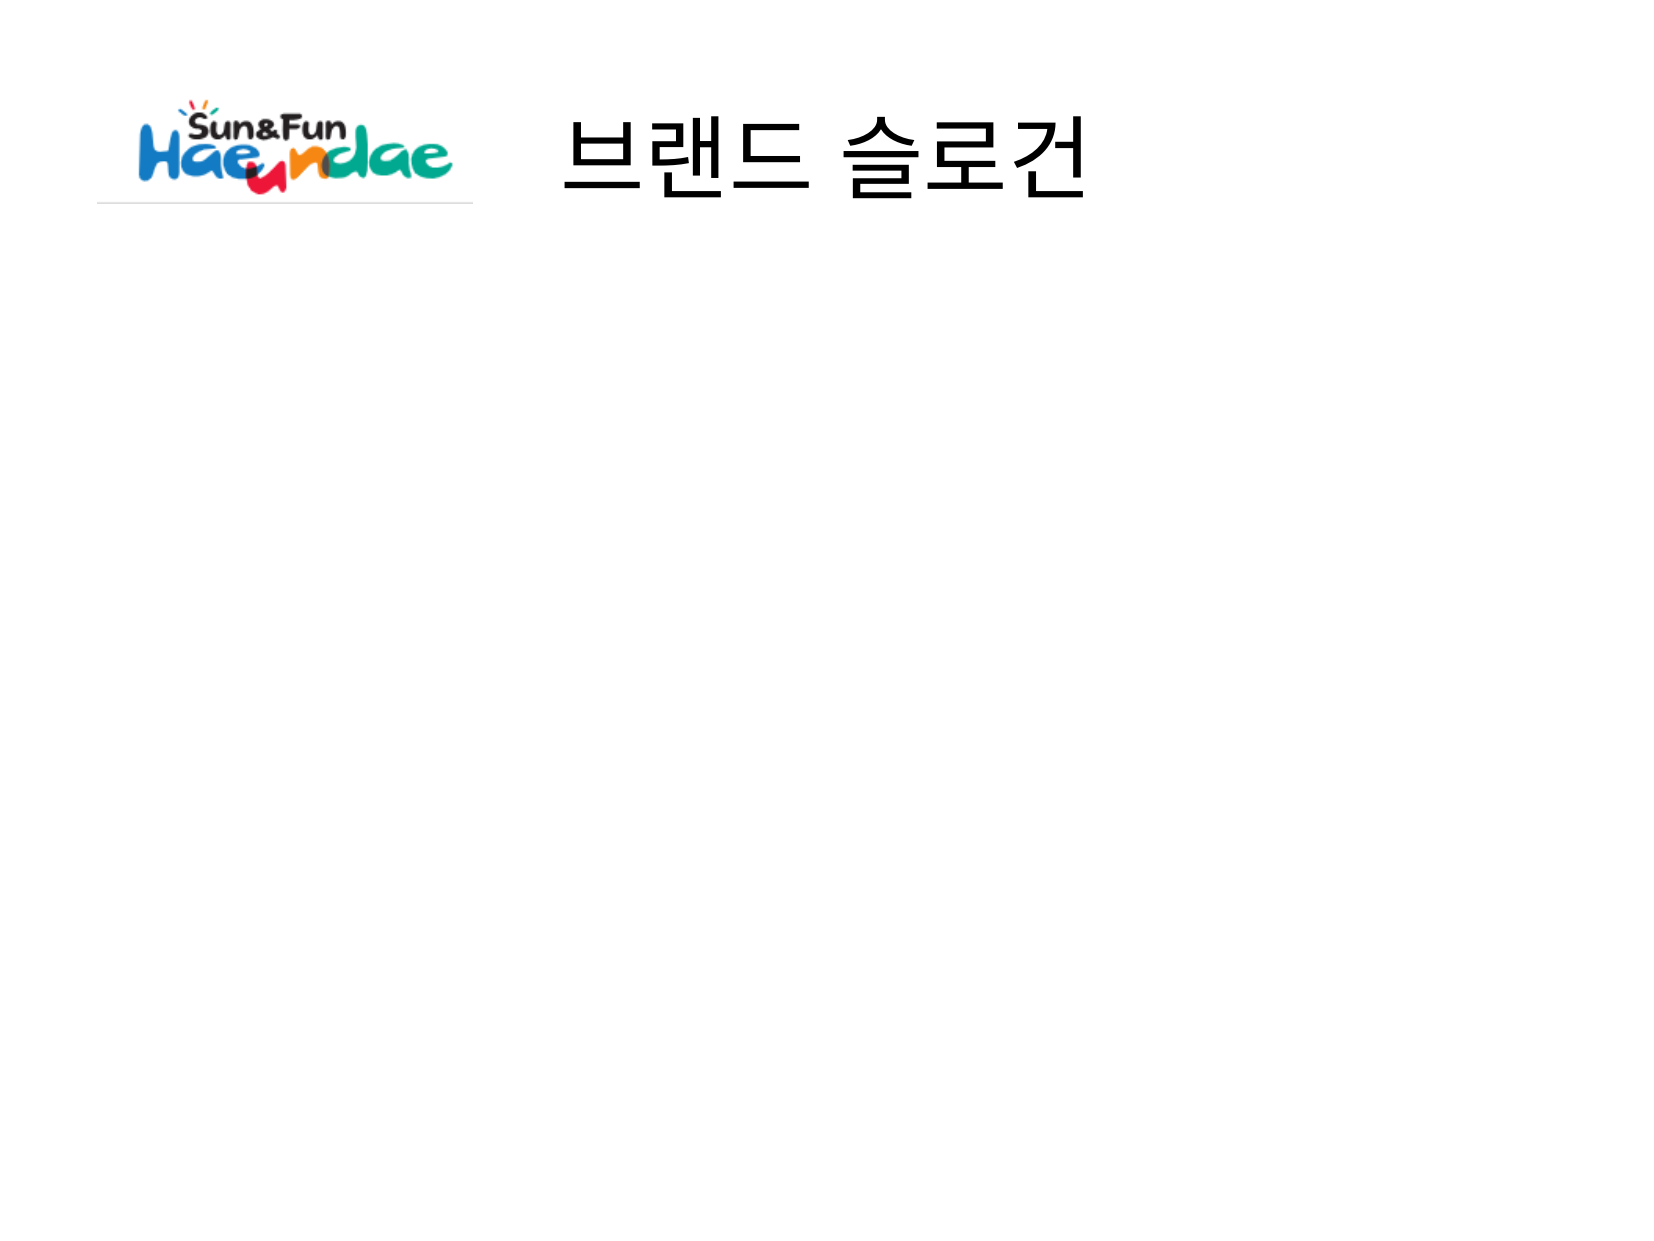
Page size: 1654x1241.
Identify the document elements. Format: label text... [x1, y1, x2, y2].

title 브랜드 슬로건 [82, 49, 1571, 257]
picture [97, 94, 473, 204]
